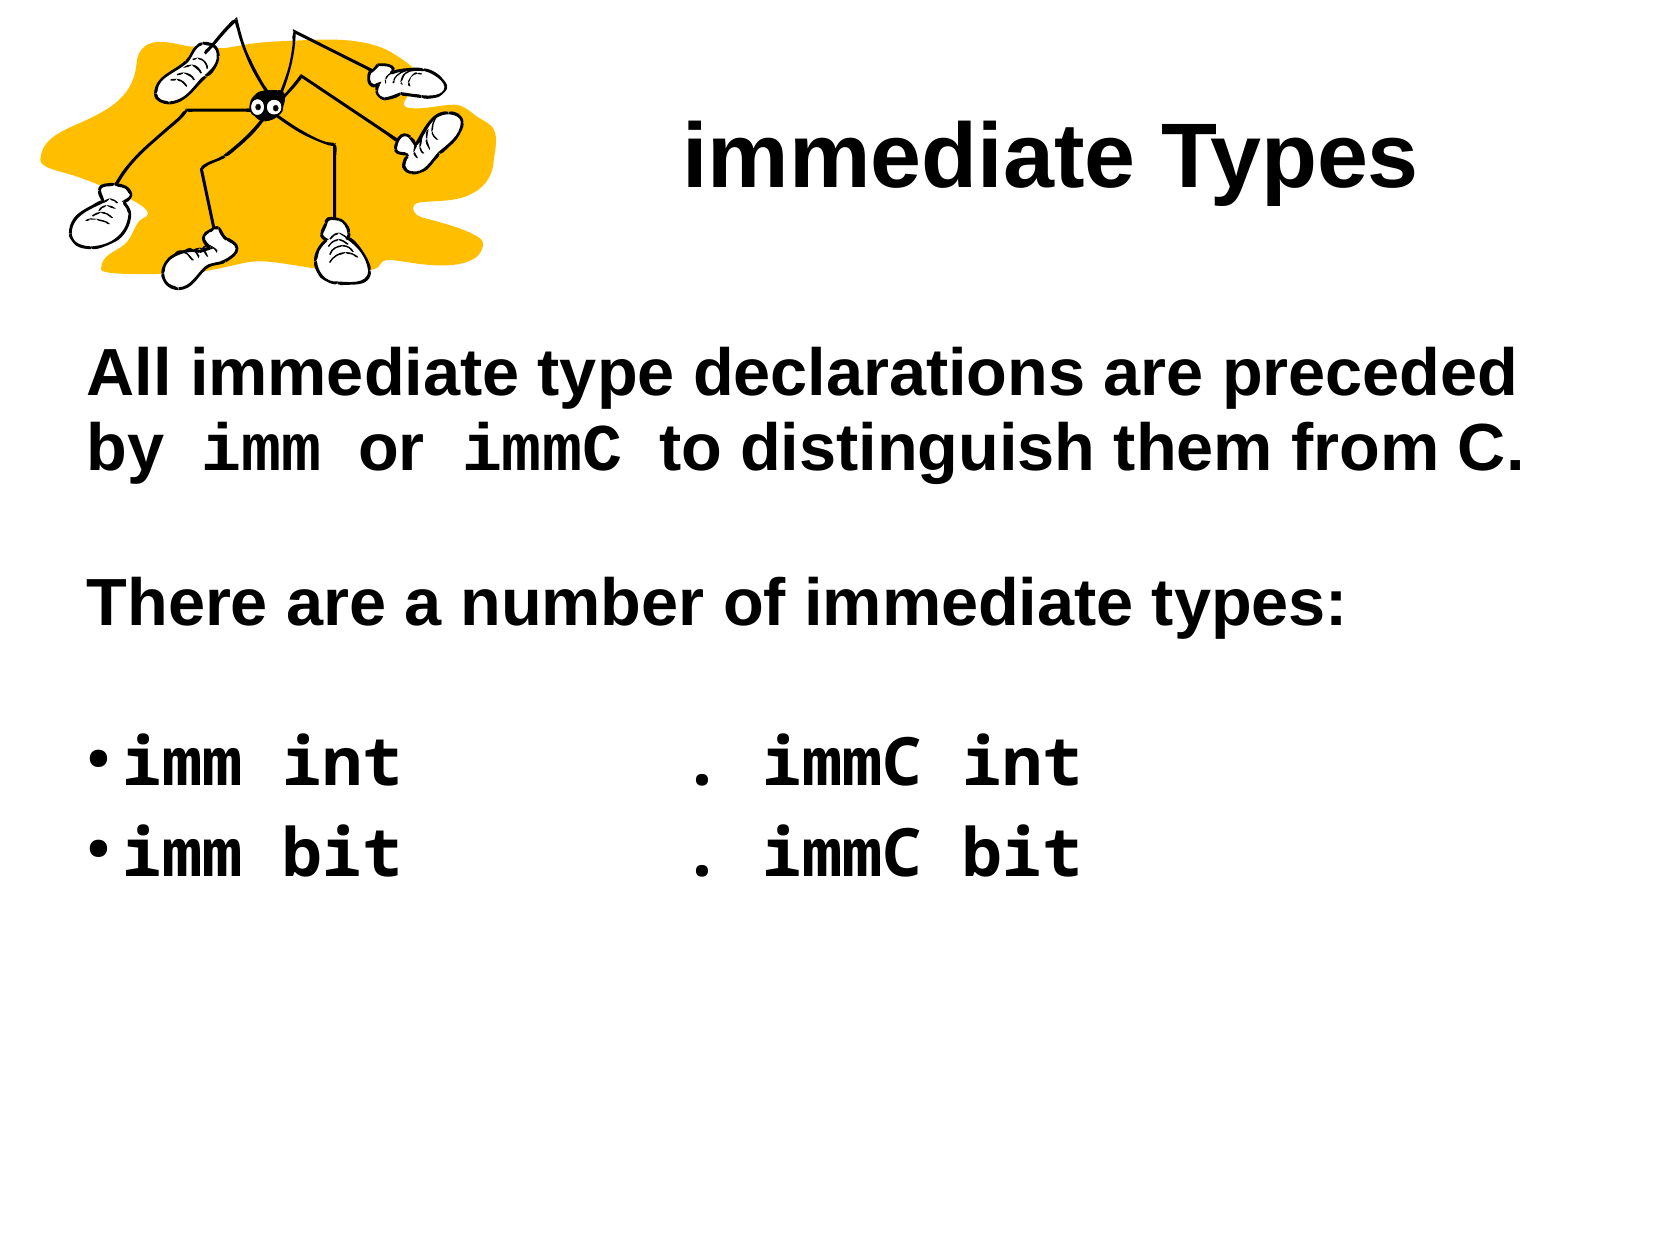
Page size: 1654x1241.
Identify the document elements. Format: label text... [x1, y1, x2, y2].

picture [40, 17, 497, 291]
subtitle All immediate type declarations are preceded by imm or immC to distinguish them from C. There are a number of immediate types: imm int . immC int imm bit . immC bit [86, 371, 1575, 1132]
title immediate Types [531, 49, 1571, 365]
